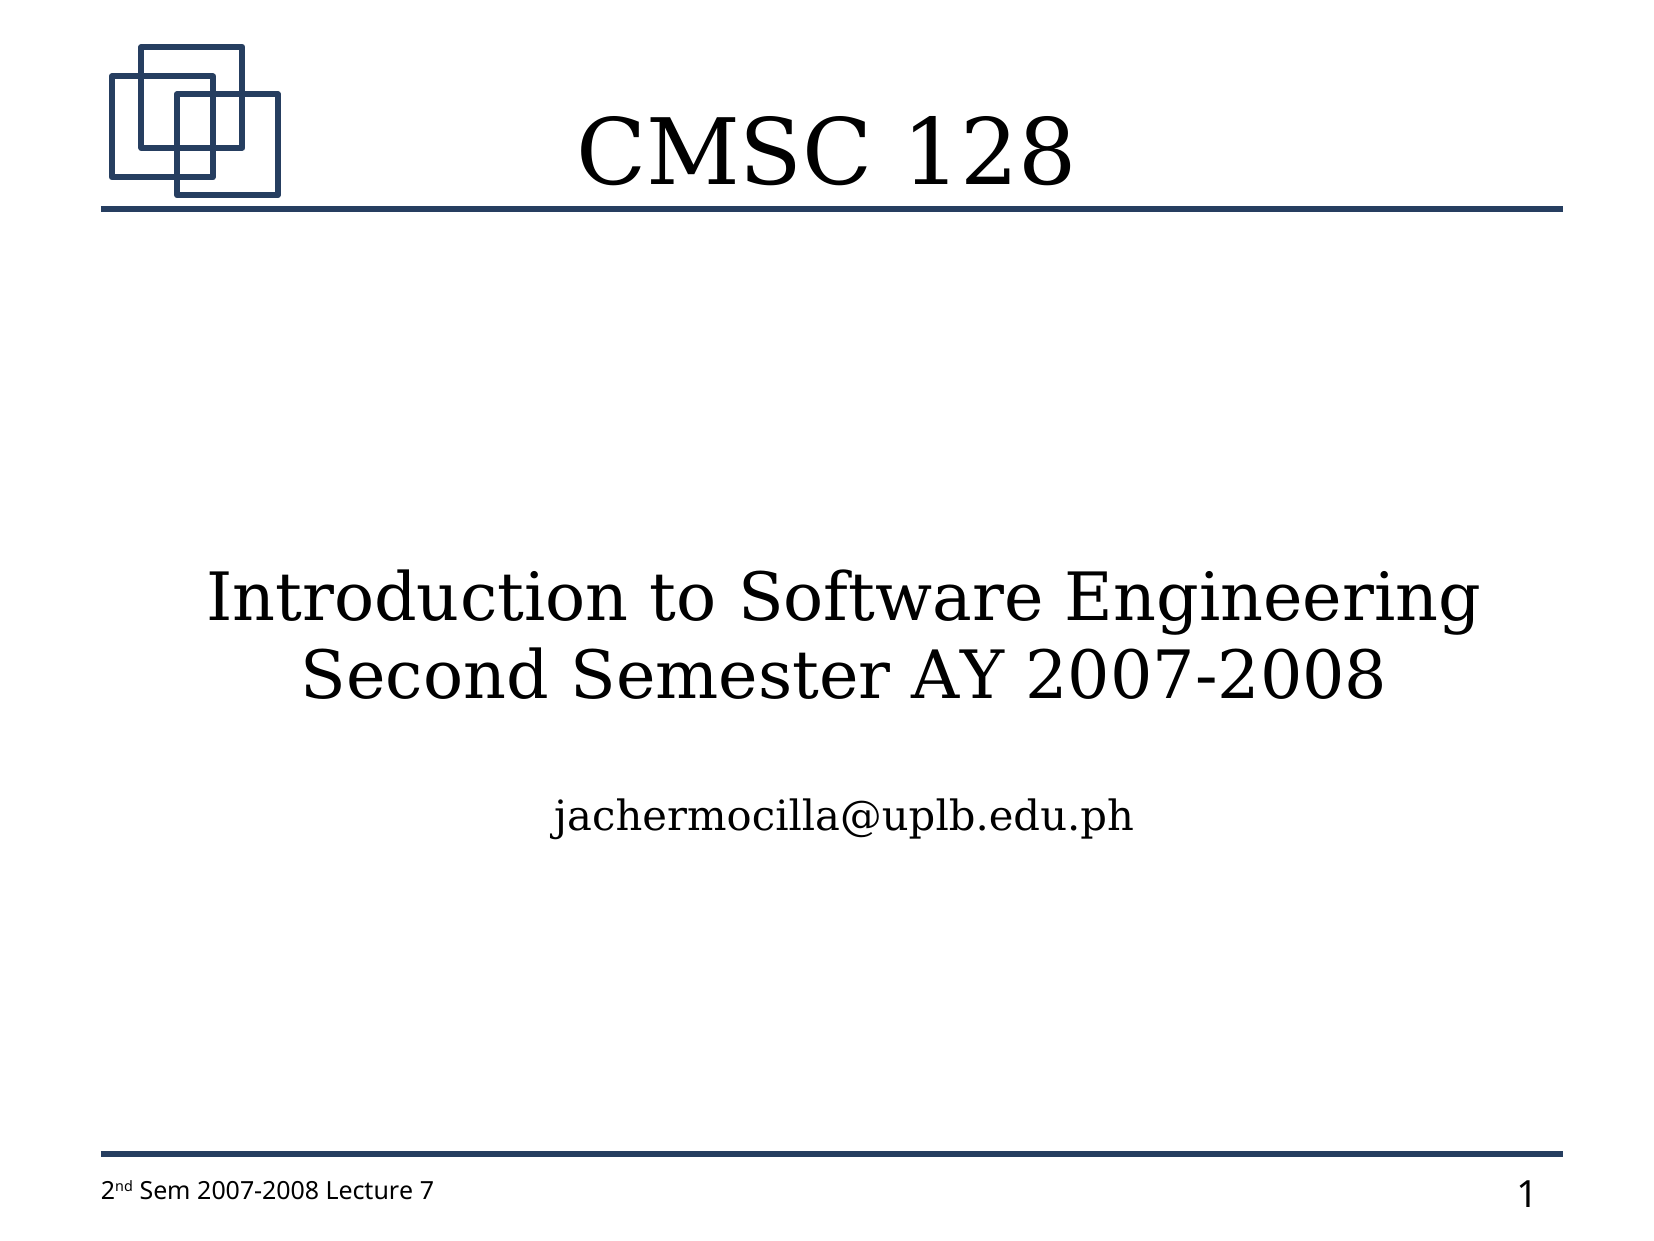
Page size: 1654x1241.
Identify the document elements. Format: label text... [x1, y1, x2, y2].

subtitle Introduction to Software Engineering Second Semester AY 2007-2008 jachermocilla@uplb.edu.ph [82, 290, 1571, 1109]
title CMSC 128 [82, 49, 1571, 257]
